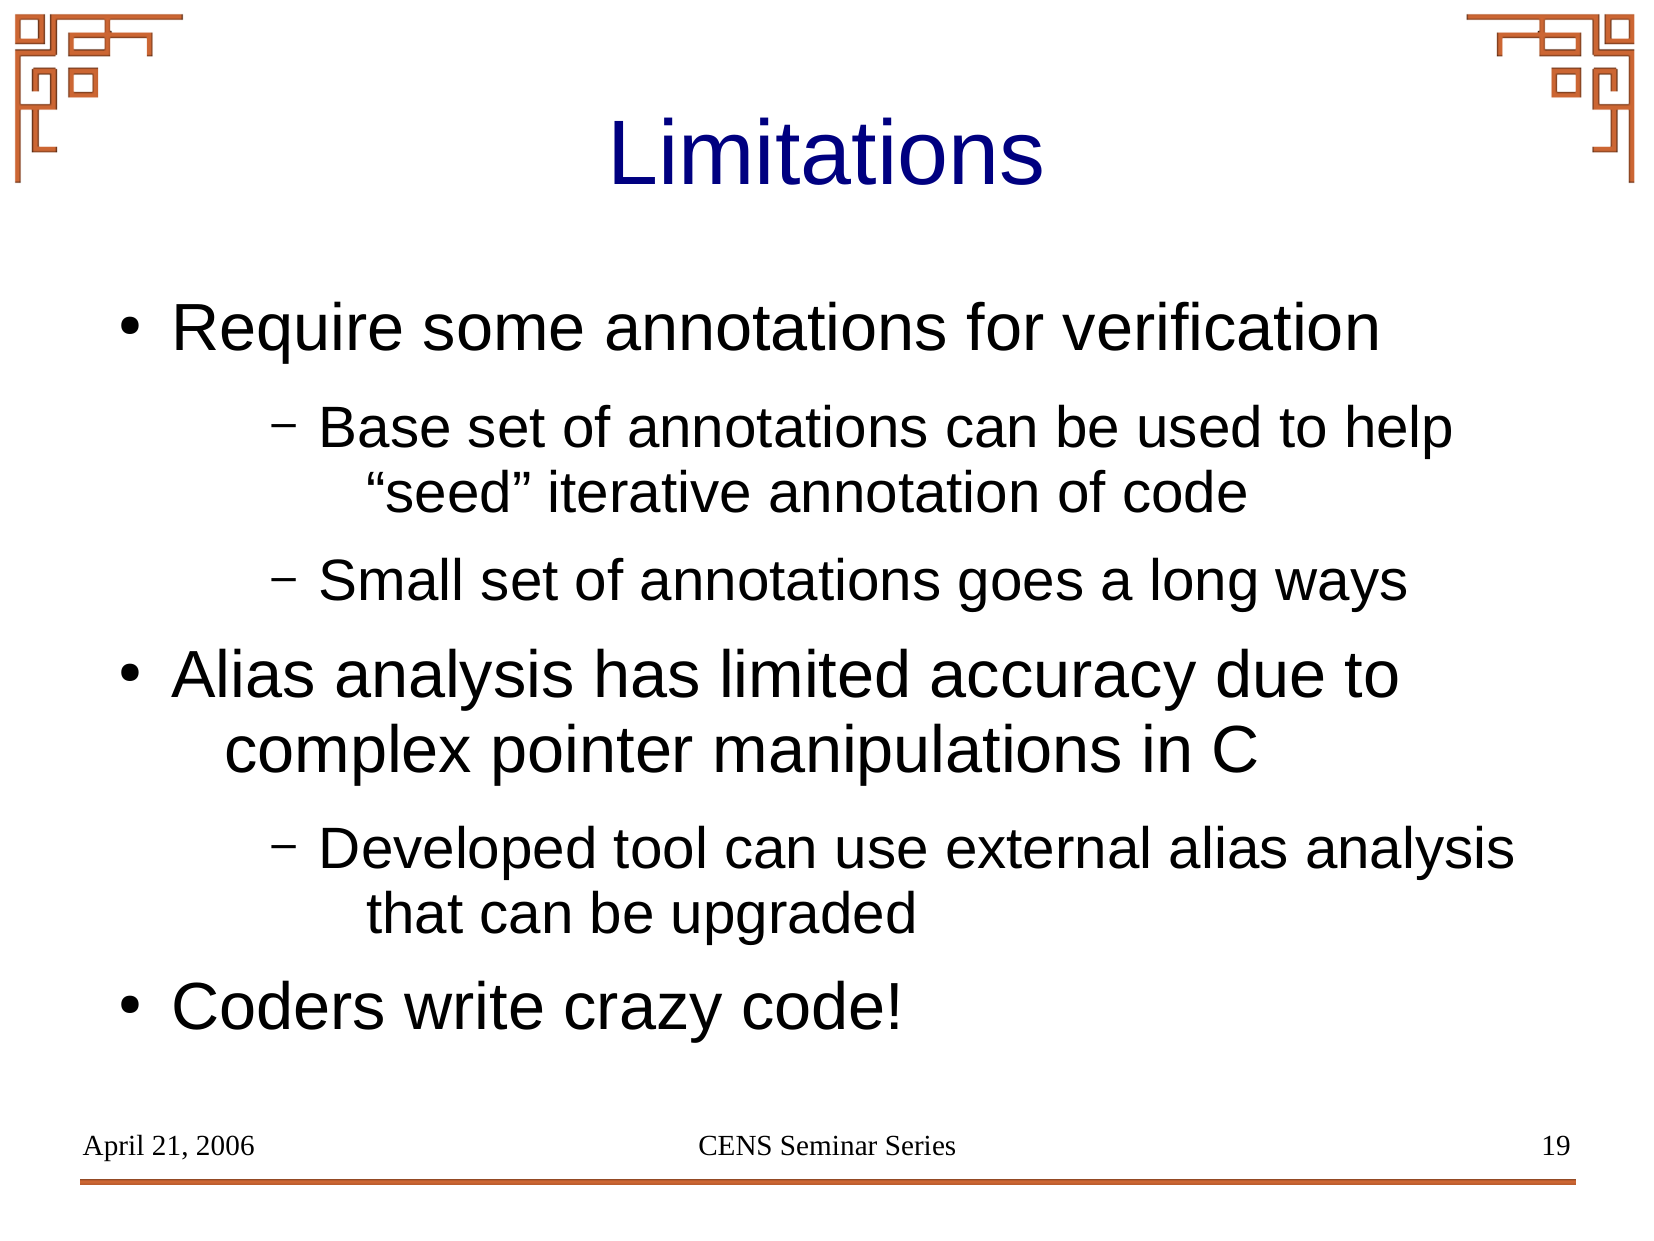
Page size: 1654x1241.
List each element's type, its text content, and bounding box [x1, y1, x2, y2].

picture [0, 0, 194, 194]
title Limitations [82, 49, 1571, 257]
picture [1456, 0, 1650, 194]
list Require some annotations for verification Base set of annotations can be used to help “seed” iterative annotation of code Small set of annotations goes a long ways Alias analysis has limited accuracy due to complex pointer manipulations in C Developed tool can use external alias analysis that can be upgraded Coders write crazy code! [82, 290, 1571, 1116]
picture [80, 1179, 1576, 1185]
